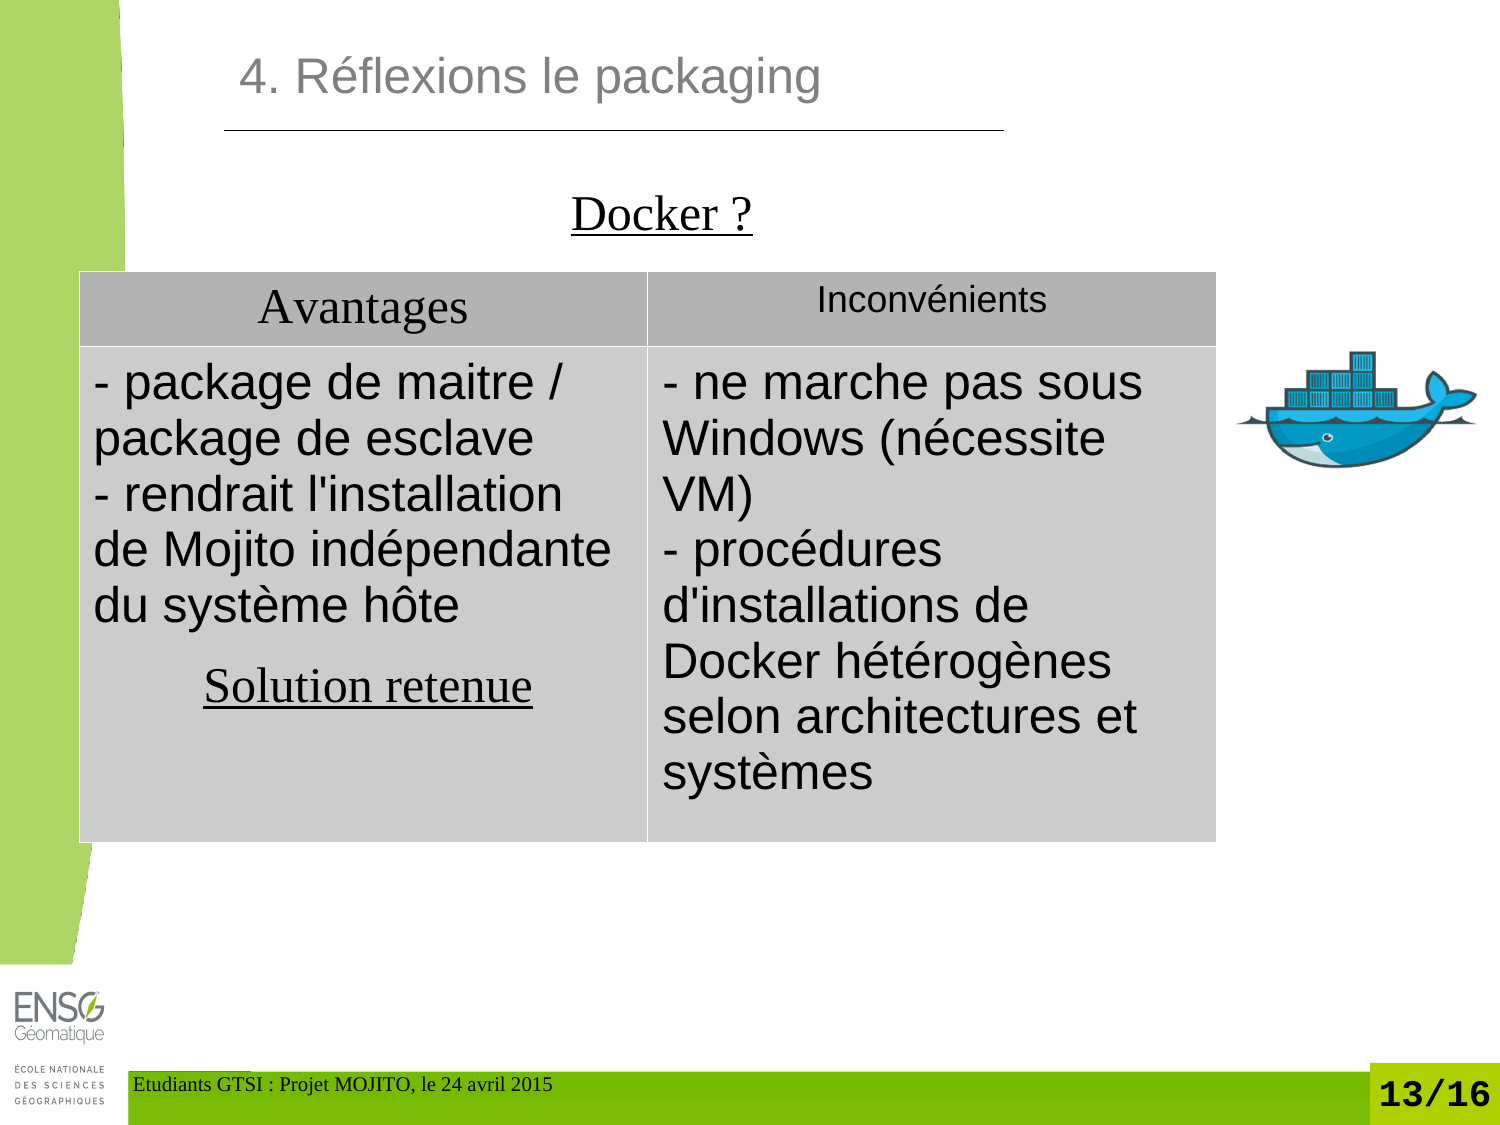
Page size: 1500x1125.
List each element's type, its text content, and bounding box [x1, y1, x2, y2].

picture [0, 0, 1500, 1125]
table_cell - ne marche pas sous Windows (nécessite VM) - procédures d'installations de Docker hétérogènes selon architectures et systèmes [648, 347, 1216, 842]
table_header Inconvénients [648, 272, 1216, 346]
table_header Avantages [80, 272, 647, 346]
text_box Solution retenue [188, 645, 686, 721]
text_box Docker ? [556, 173, 768, 249]
table_cell - package de maitre / package de esclave - rendrait l'installation de Mojito indépendante du système hôte [80, 347, 647, 842]
title 4. Réflexions le packaging [224, 4, 1371, 142]
